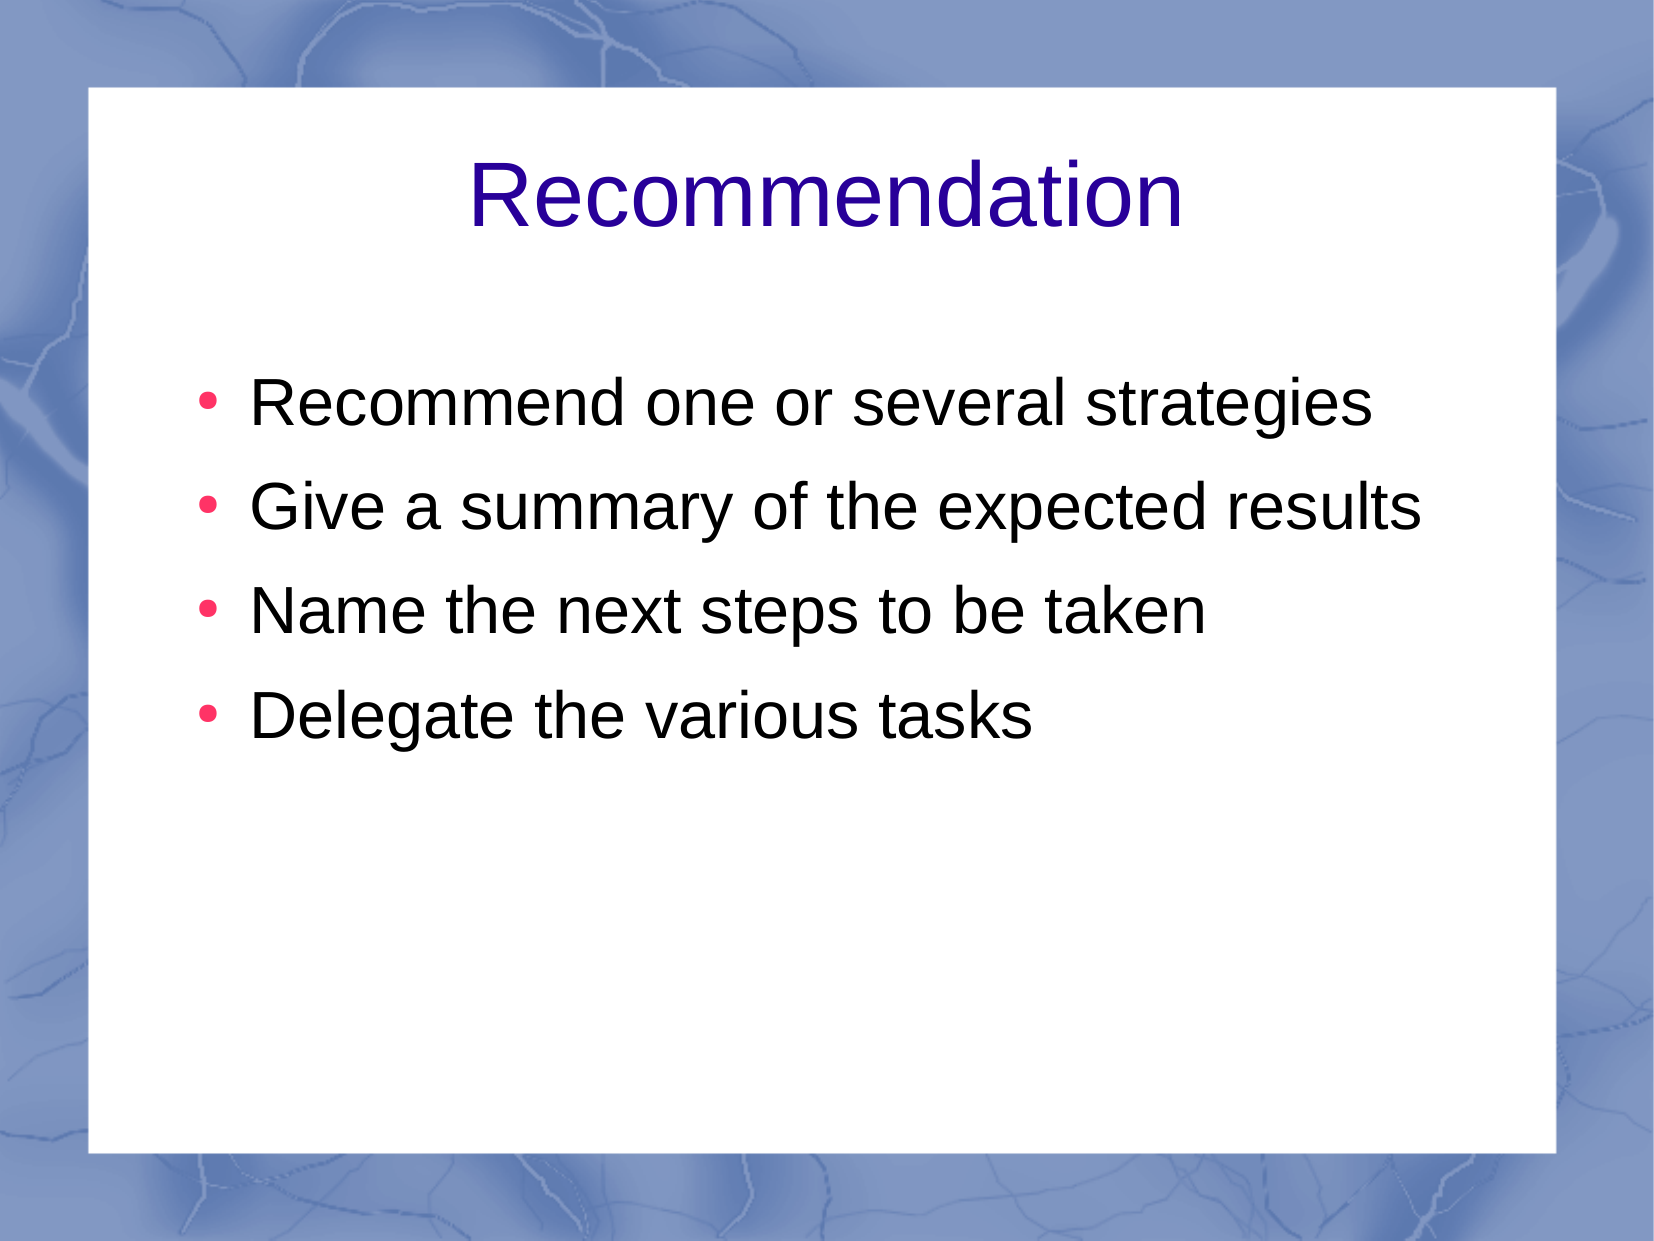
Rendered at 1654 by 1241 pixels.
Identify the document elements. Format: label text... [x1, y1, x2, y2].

title Recommendation [118, 90, 1536, 298]
picture [0, 0, 1654, 1241]
list Recommend one or several strategies Give a summary of the expected results Name the next steps to be taken Delegate the various tasks [178, 364, 1570, 1147]
